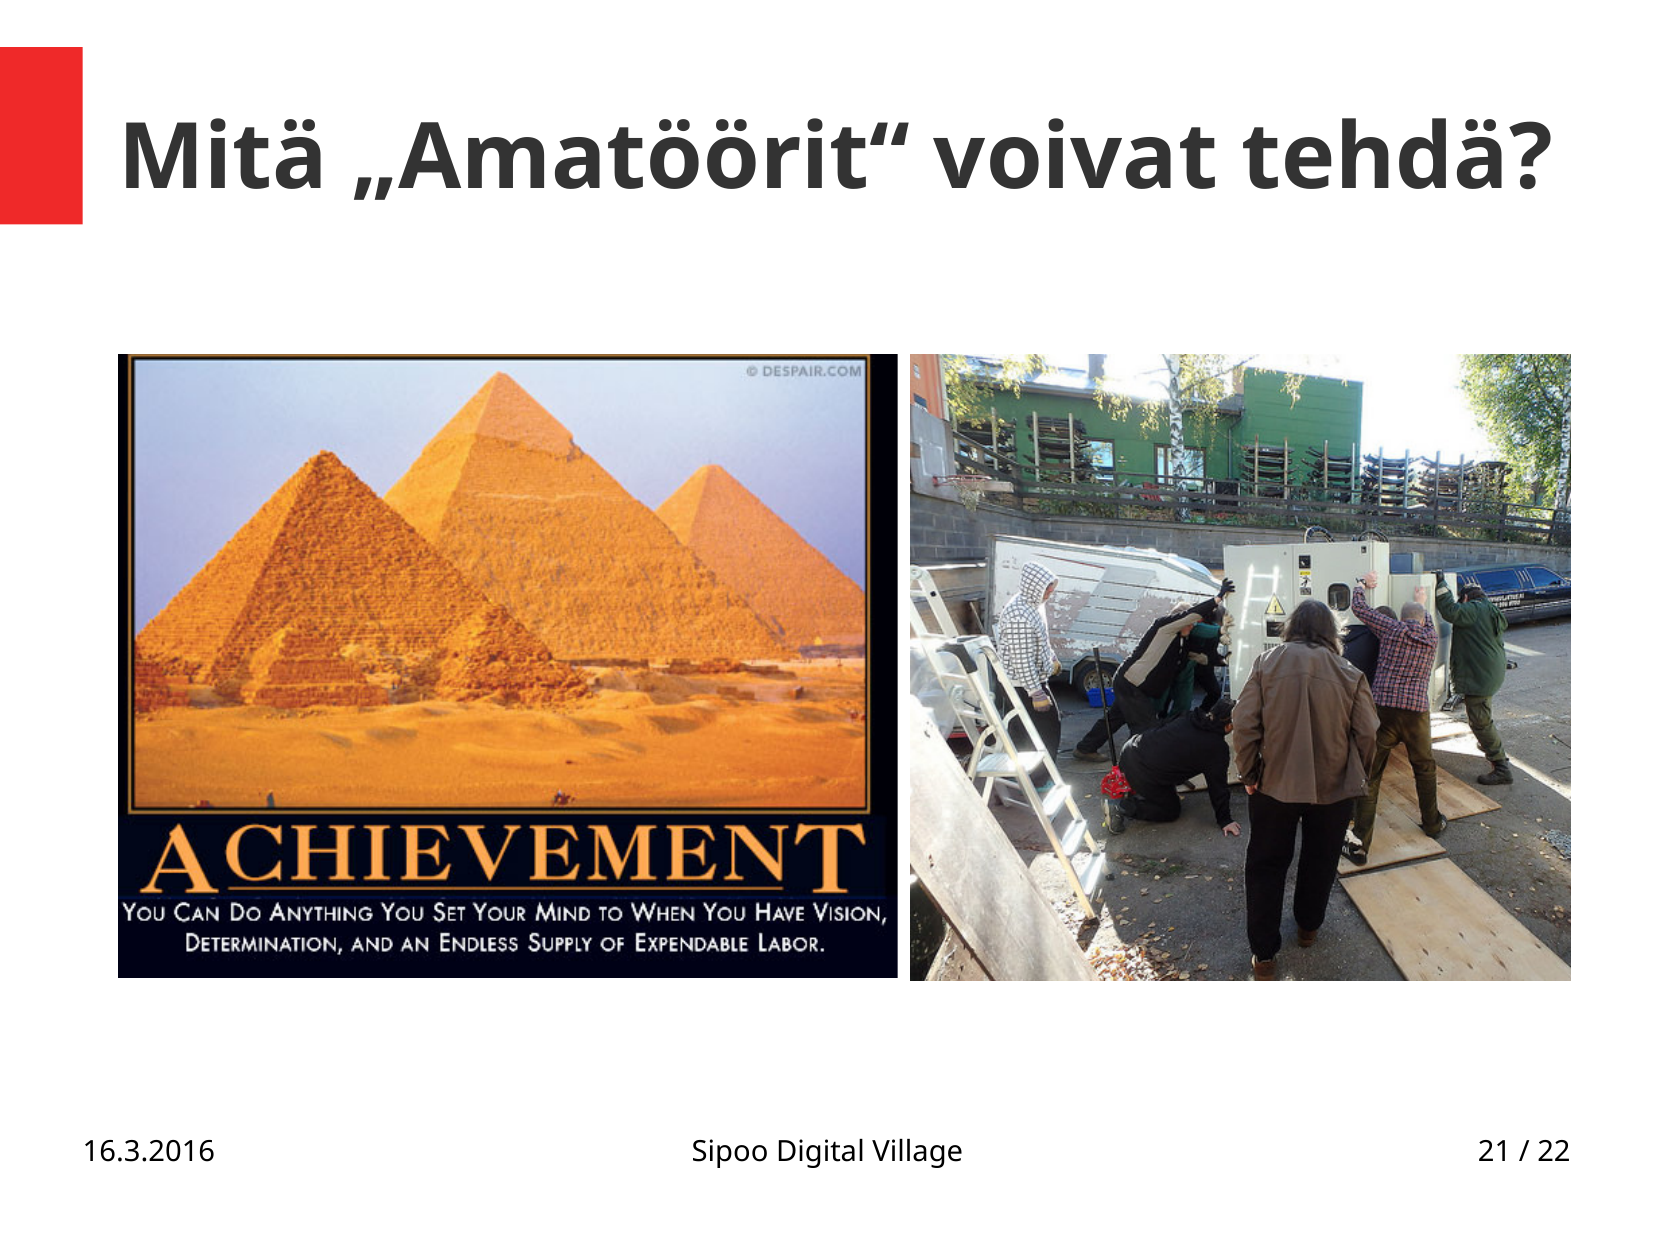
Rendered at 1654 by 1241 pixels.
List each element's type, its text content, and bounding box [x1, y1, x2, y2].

picture [118, 354, 898, 983]
picture [910, 354, 1571, 981]
title Mitä „Amatöörit“ voivat tehdä? [118, 49, 1571, 257]
